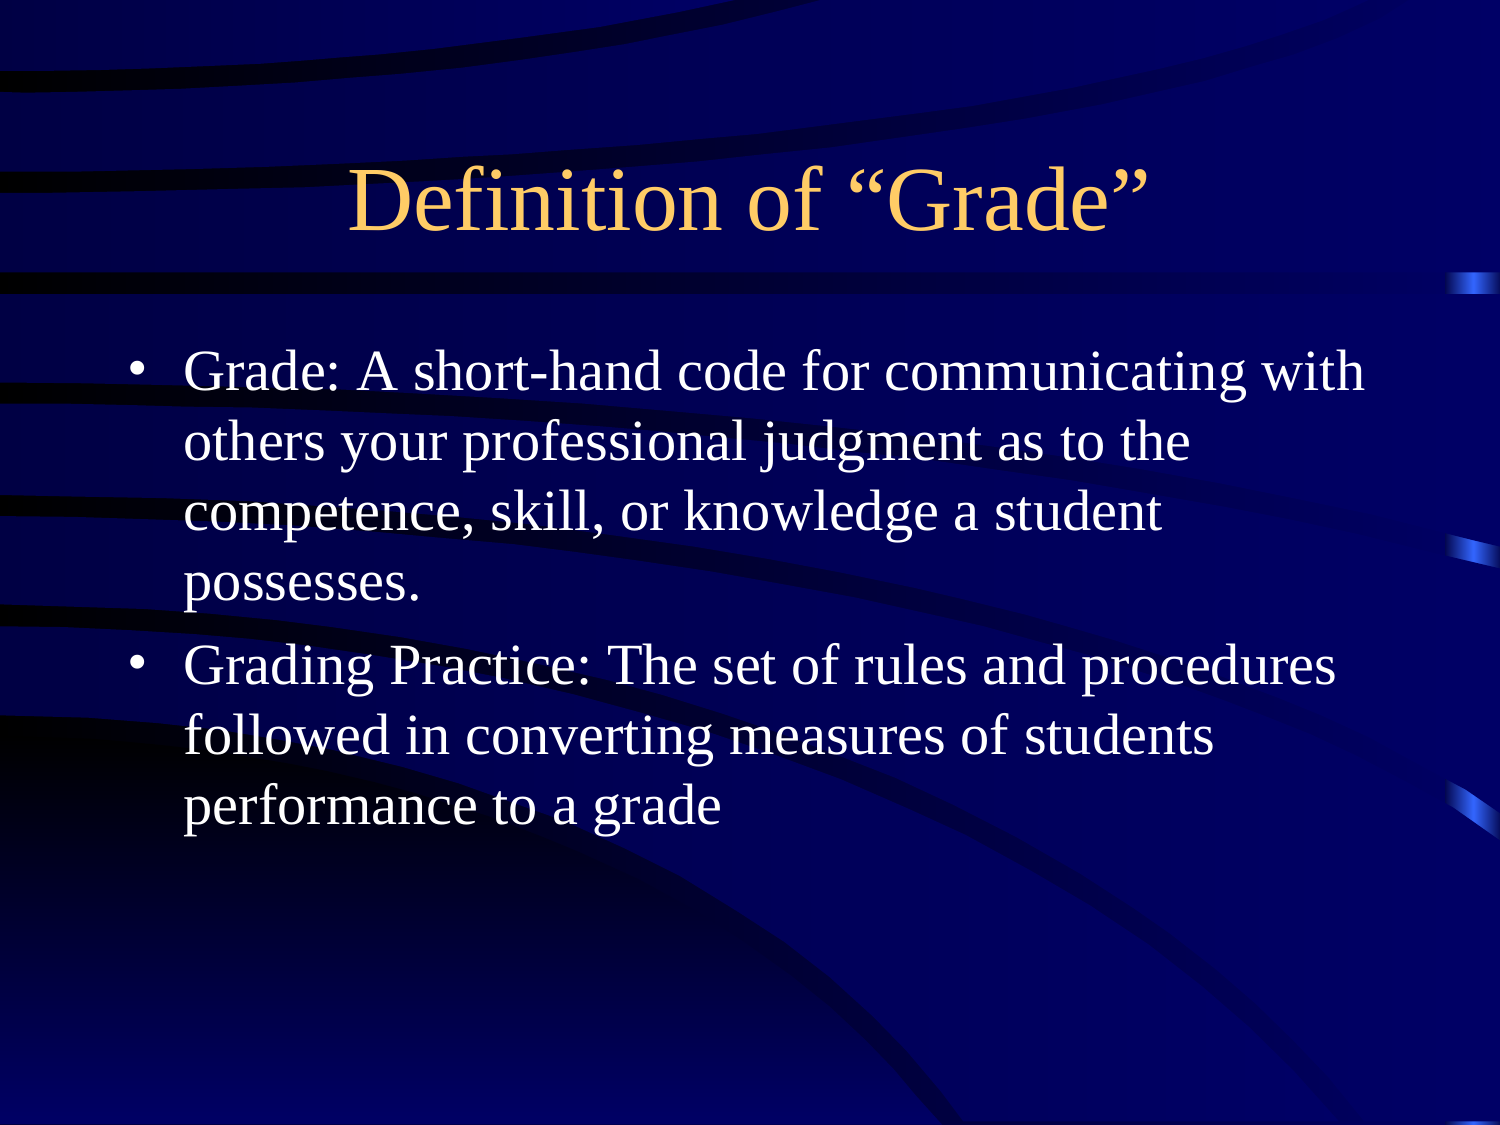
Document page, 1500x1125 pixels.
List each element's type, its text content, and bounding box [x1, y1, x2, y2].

title Definition of “Grade” [112, 99, 1388, 288]
list Grade: A short-hand code for communicating with others your professional judgment as to the competence, skill, or knowledge a student possesses. Grading Practice: The set of rules and procedures followed in converting measures of students performance to a grade [112, 324, 1388, 1000]
